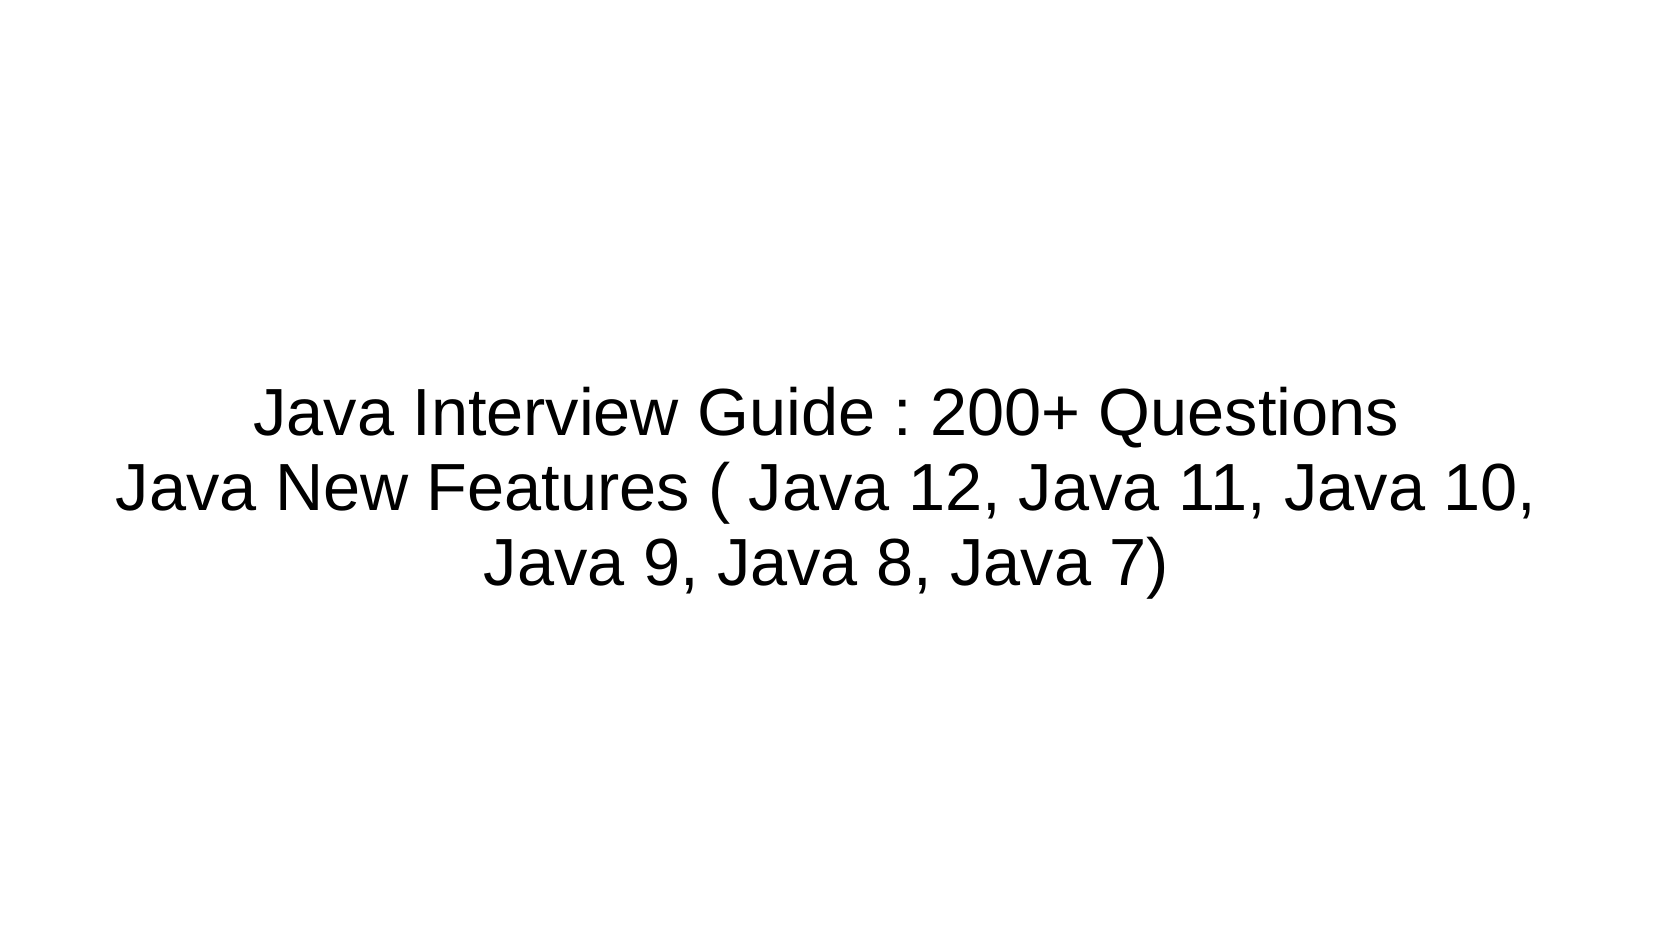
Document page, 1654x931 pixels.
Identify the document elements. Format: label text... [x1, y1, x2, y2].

subtitle Java Interview Guide : 200+ Questions Java New Features ( Java 12, Java 11, Java 10, Java 9, Java 8, Java 7) [82, 217, 1571, 758]
